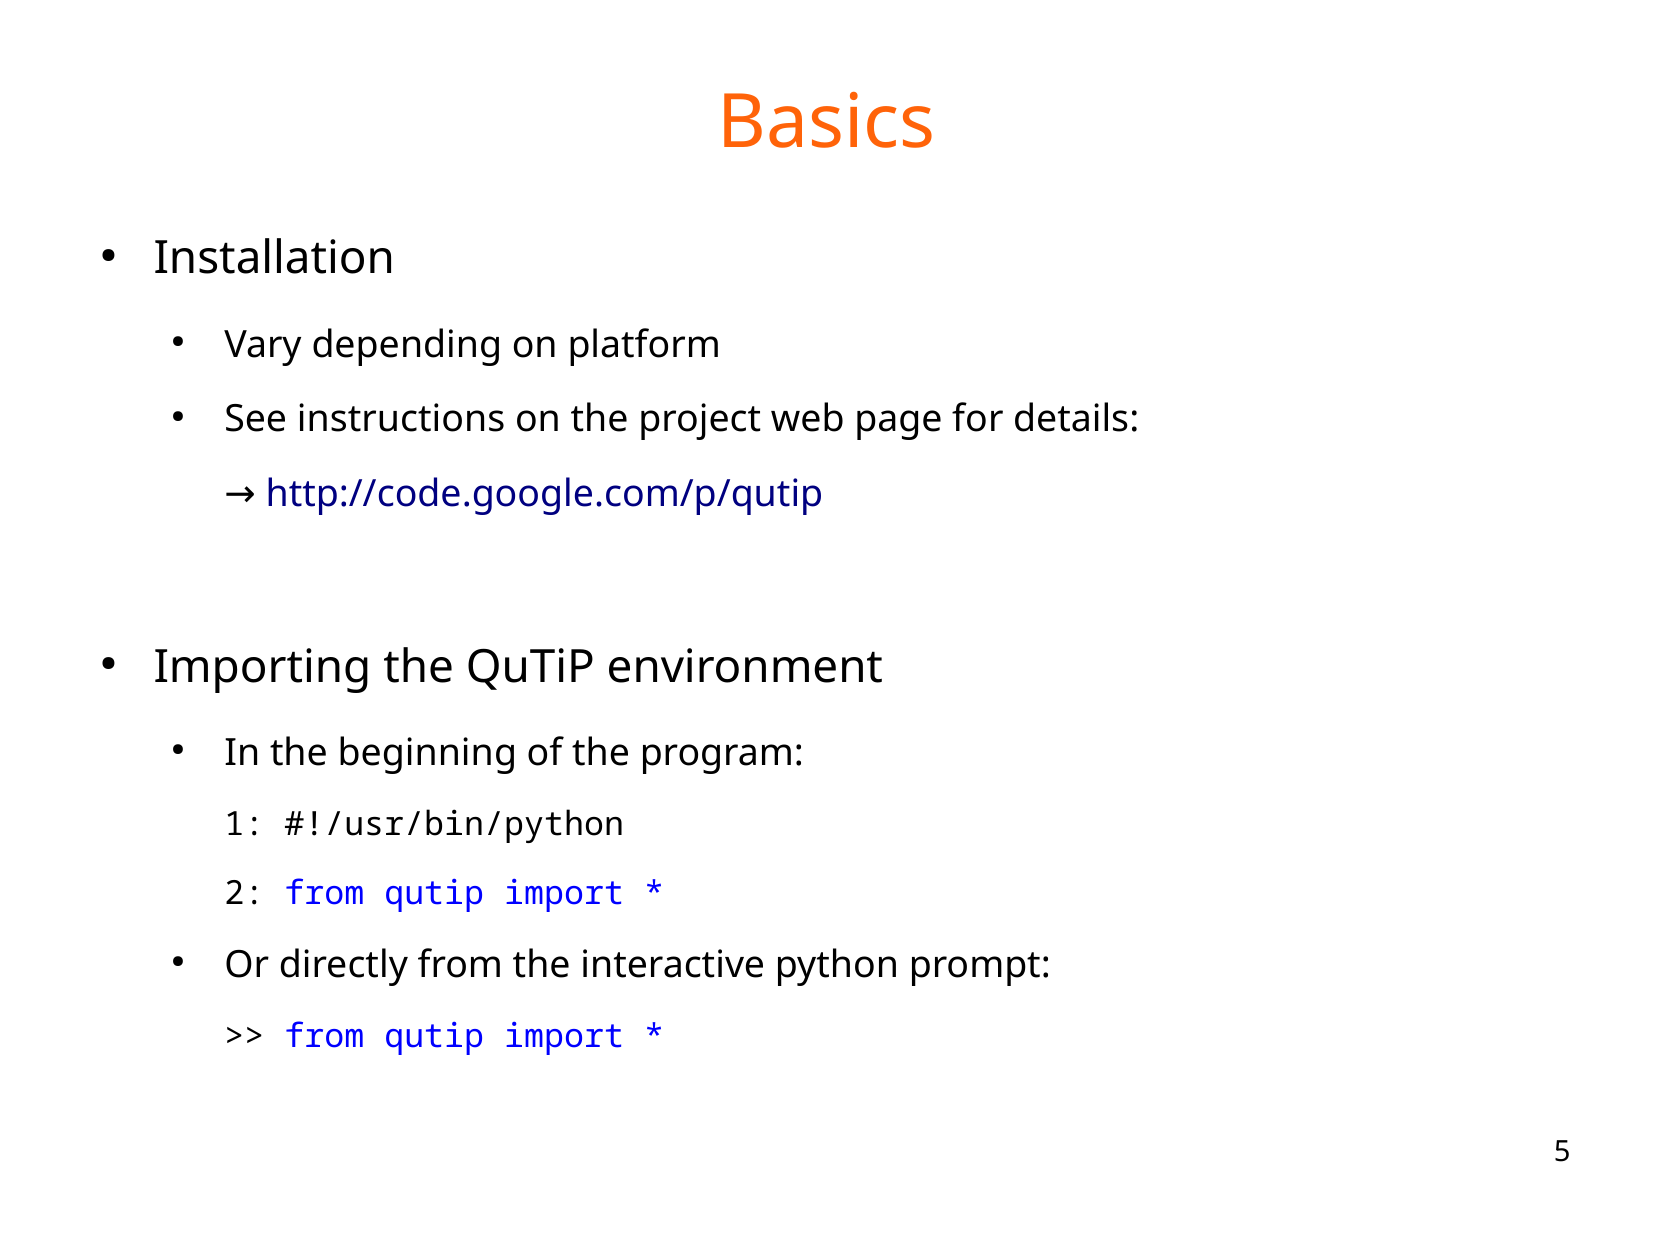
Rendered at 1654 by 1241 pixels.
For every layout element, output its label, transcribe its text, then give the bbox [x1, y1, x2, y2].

title Basics [82, 49, 1571, 188]
list Installation Vary depending on platform See instructions on the project web page for details: → http://code.google.com/p/qutip Importing the QuTiP environment In the beginning of the program: 1: #!/usr/bin/python 2: from qutip import * Or directly from the interactive python prompt: >> from qutip import * [82, 225, 1571, 1044]
